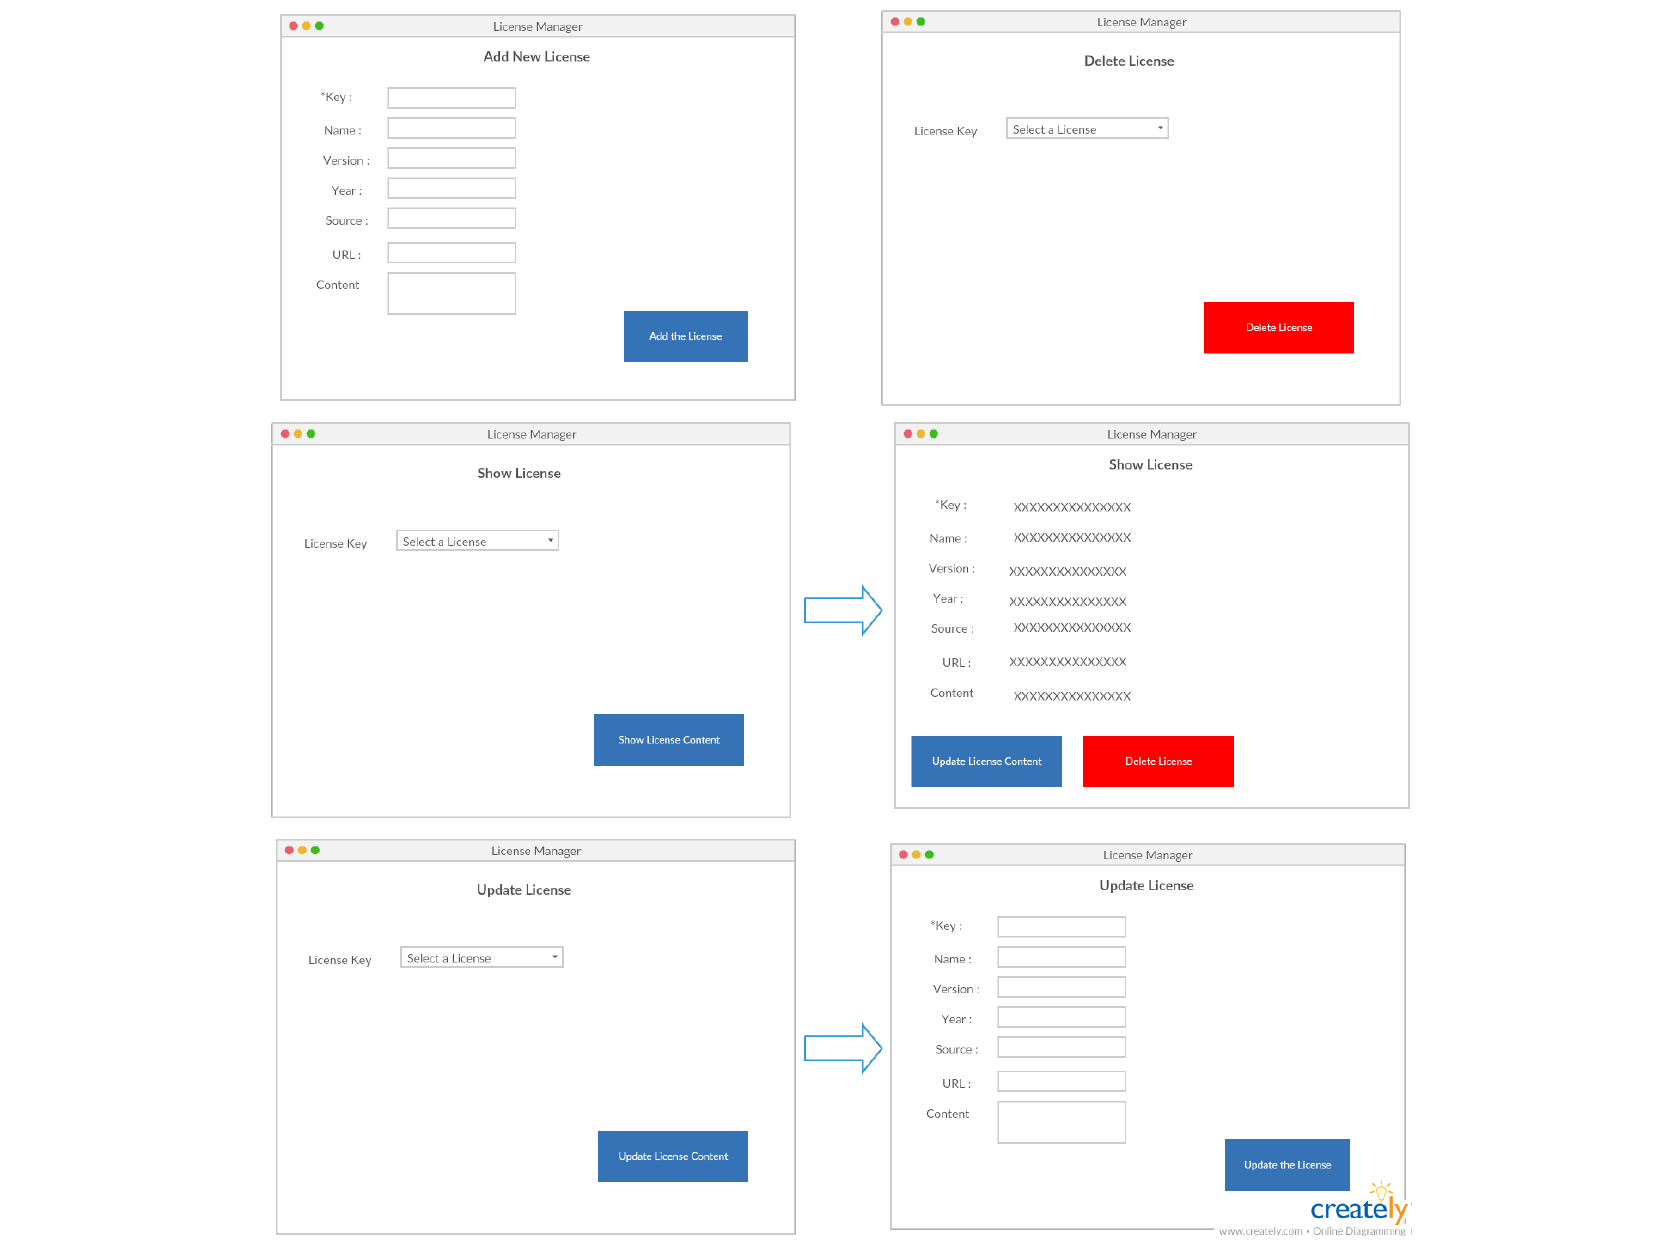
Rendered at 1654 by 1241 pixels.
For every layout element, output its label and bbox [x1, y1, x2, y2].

picture [241, 1, 1418, 1241]
